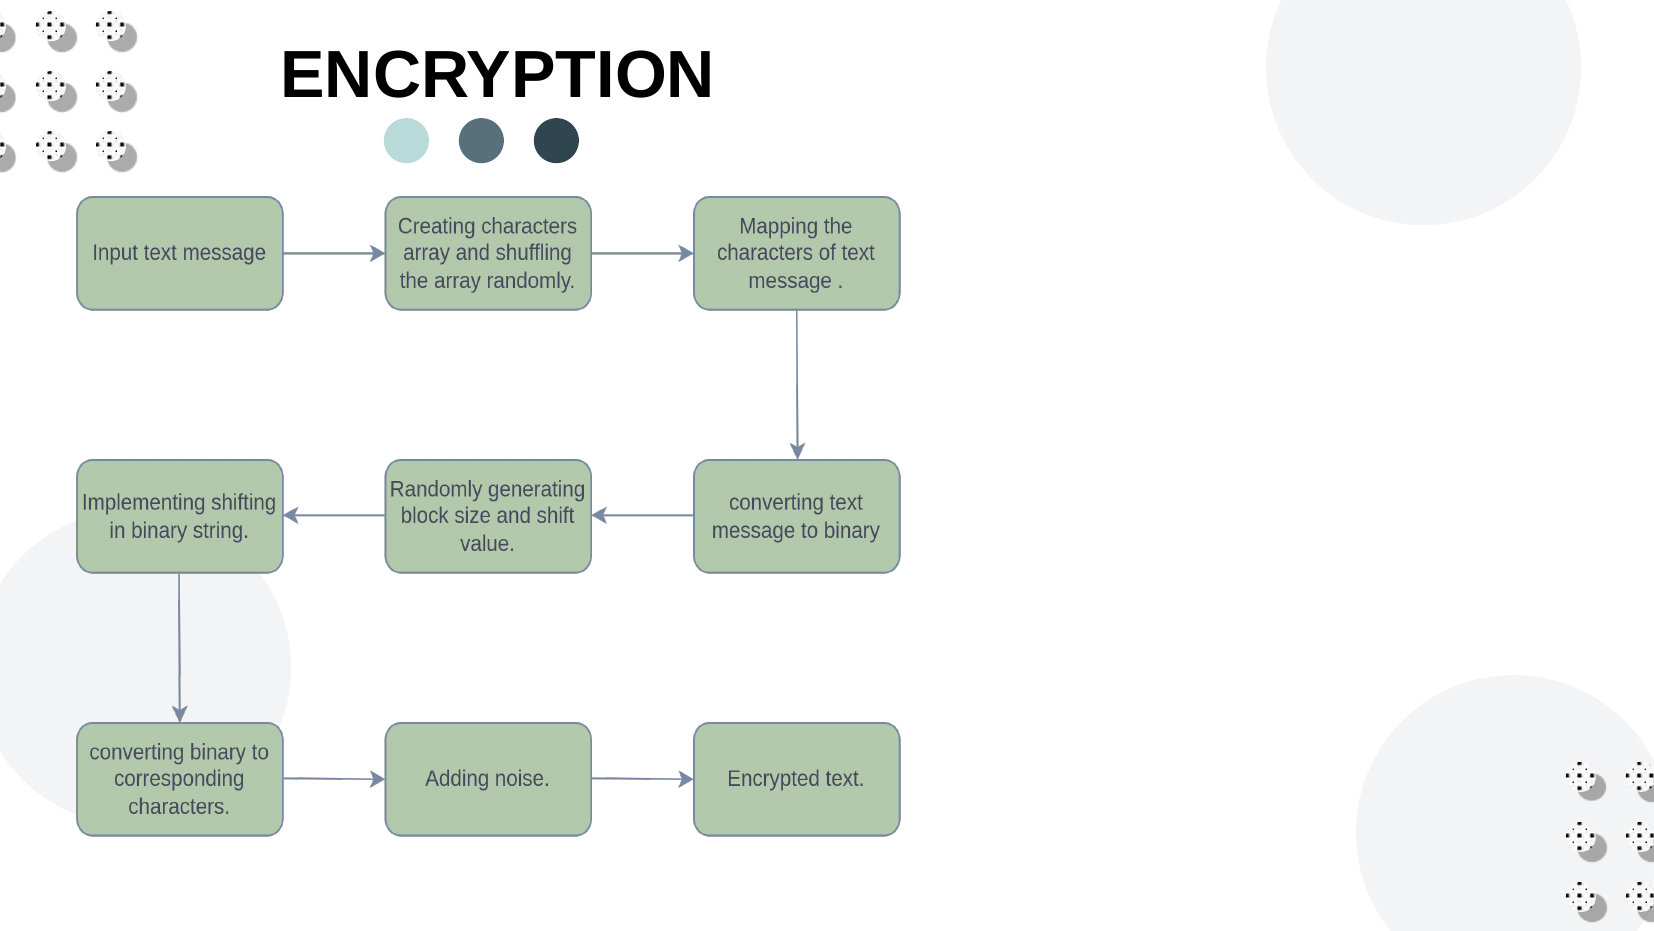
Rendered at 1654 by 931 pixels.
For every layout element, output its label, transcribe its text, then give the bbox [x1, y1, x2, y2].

picture [95, 11, 126, 42]
picture [35, 71, 66, 102]
picture [1565, 761, 1596, 792]
picture [95, 71, 126, 102]
picture [1625, 761, 1654, 792]
text_box [533, 118, 579, 164]
picture [59, 177, 919, 857]
text_box [383, 118, 429, 164]
picture [35, 131, 67, 162]
text_box [458, 118, 504, 164]
picture [35, 11, 66, 42]
picture [1625, 881, 1654, 912]
picture [0, 134, 7, 159]
picture [1625, 821, 1654, 852]
picture [1565, 881, 1596, 912]
picture [95, 131, 127, 162]
picture [0, 74, 6, 99]
text_box ENCRYPTION [265, 29, 739, 200]
picture [0, 14, 6, 39]
picture [1565, 821, 1596, 852]
